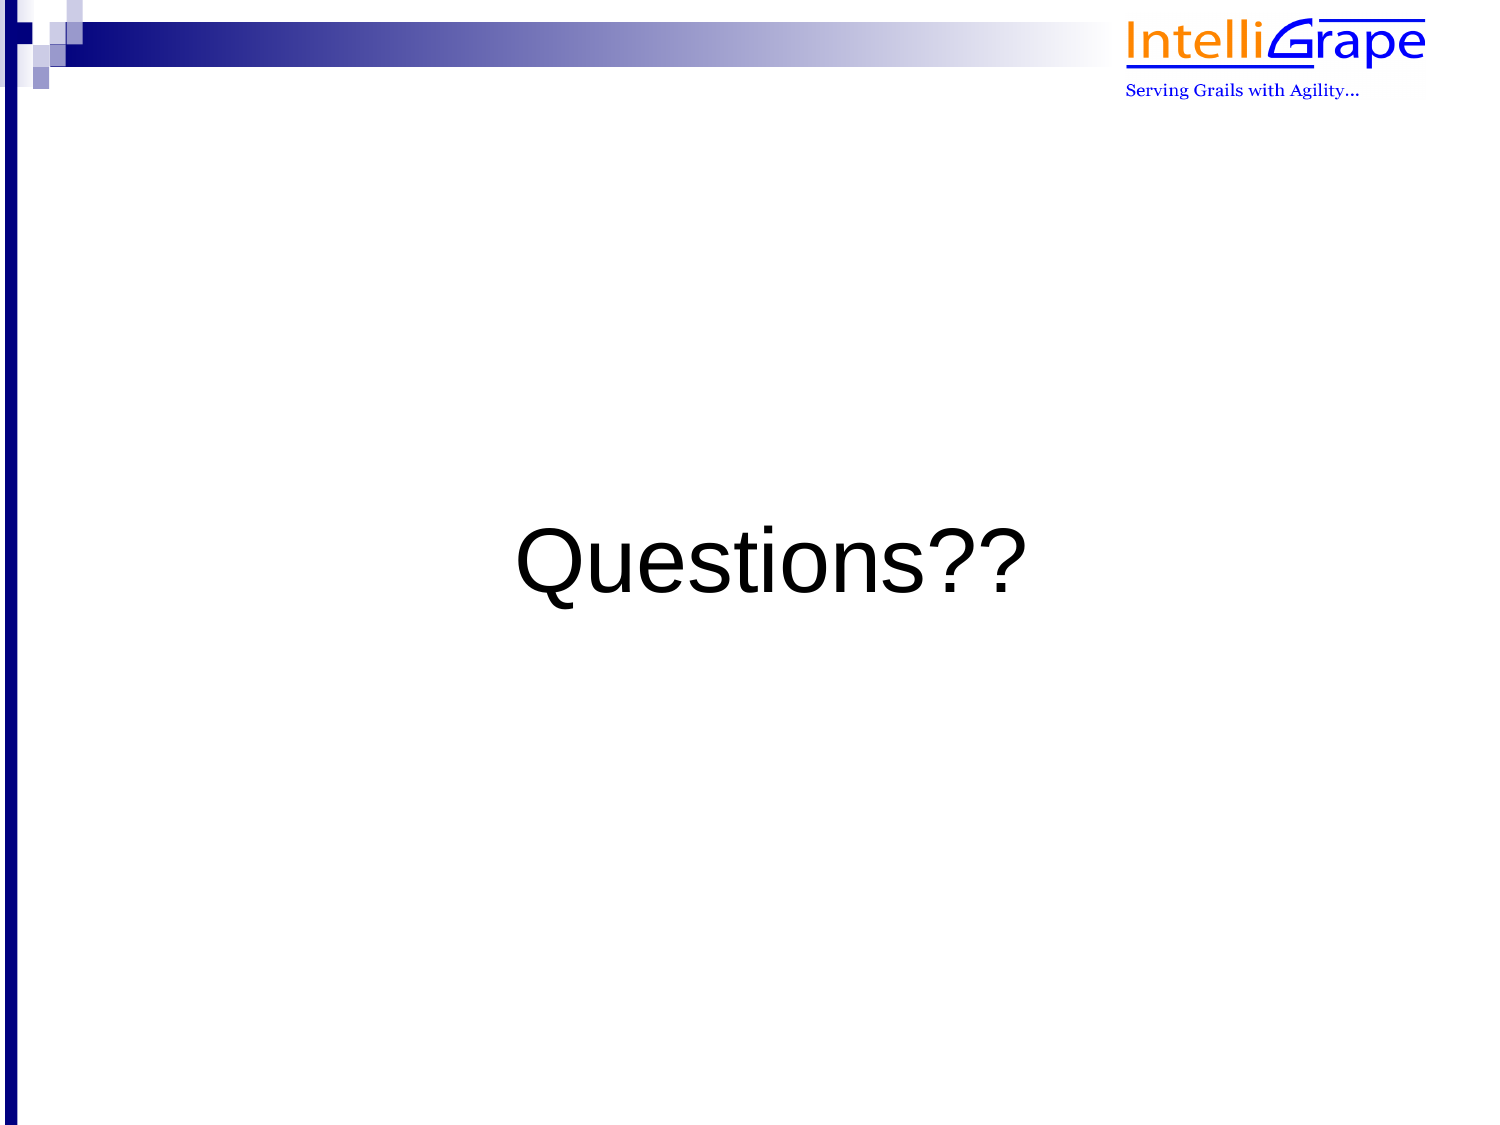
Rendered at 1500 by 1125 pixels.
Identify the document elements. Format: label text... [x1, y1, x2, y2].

title Questions?? [96, 442, 1447, 669]
picture [1125, 12, 1425, 100]
